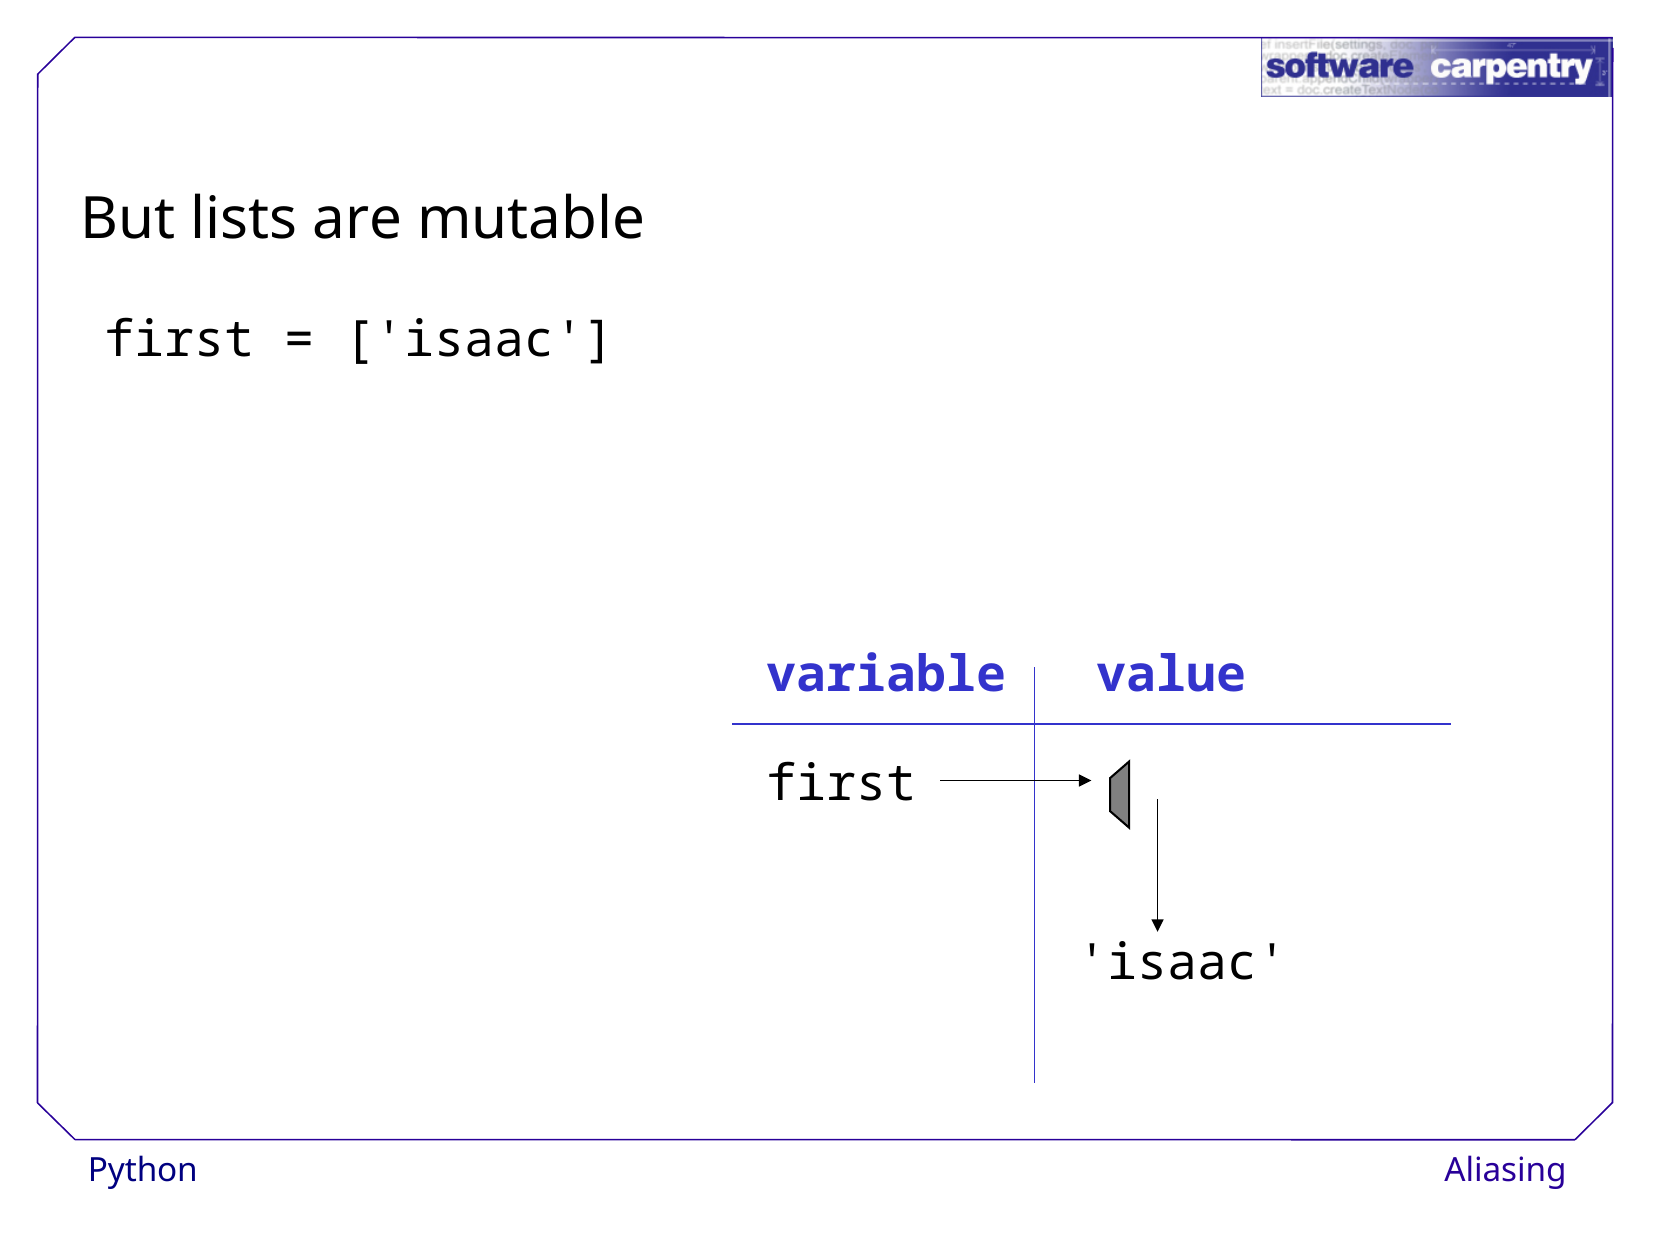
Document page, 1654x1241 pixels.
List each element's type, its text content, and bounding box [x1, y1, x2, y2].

picture [1261, 39, 1613, 97]
text_box variable [751, 638, 1016, 715]
text_box But lists are mutable [65, 138, 811, 259]
text_box first = ['isaac'] [89, 298, 903, 743]
table_header [1130, 762, 1195, 828]
text_box first [751, 742, 1016, 1055]
text_box [1110, 761, 1130, 828]
text_box value [1081, 638, 1347, 715]
text_box 'isaac' [1062, 922, 1574, 1008]
